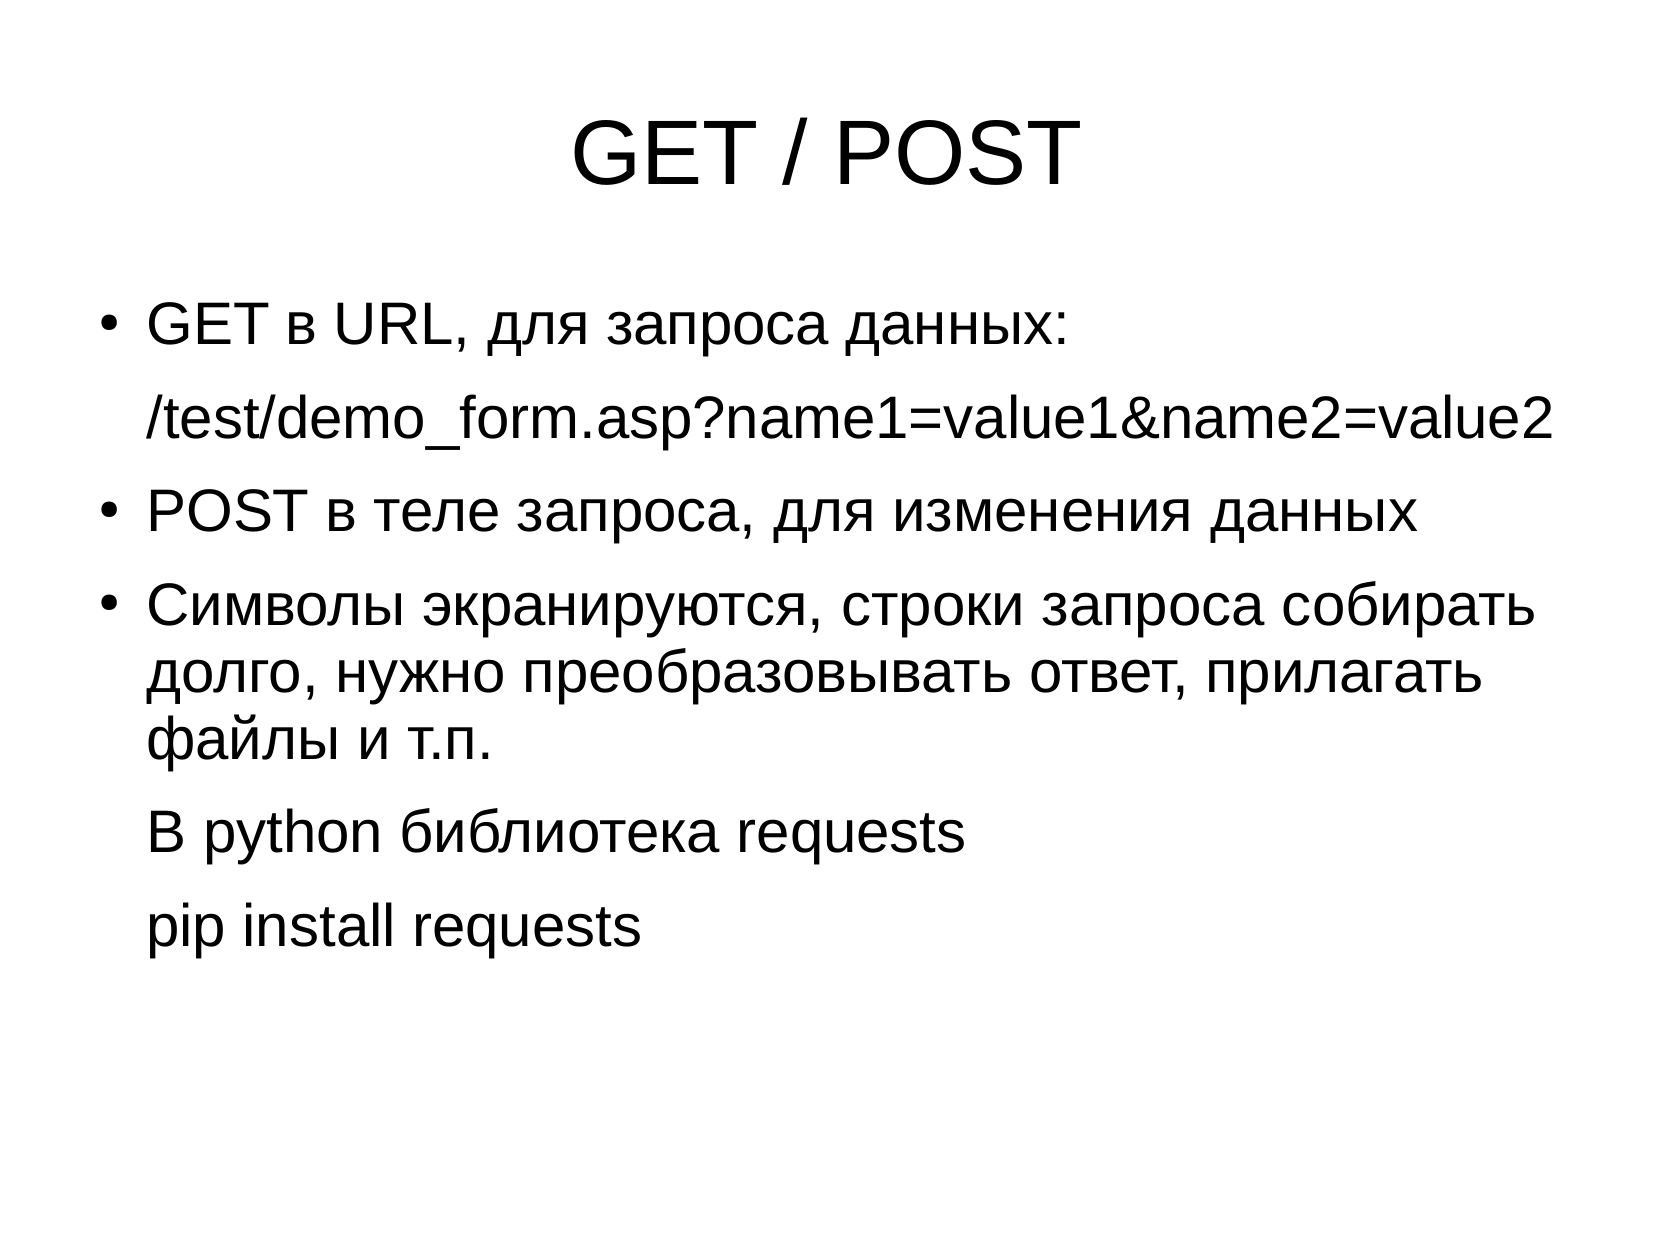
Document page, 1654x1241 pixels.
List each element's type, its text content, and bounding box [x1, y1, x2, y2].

list GET в URL, для запроса данных: /test/demo_form.asp?name1=value1&name2=value2 POST в теле запроса, для изменения данных Символы экранируются, строки запроса собирать долго, нужно преобразовывать ответ, прилагать файлы и т.п. В python библиотека requests pip install requests [82, 290, 1571, 1010]
title GET / POST [82, 49, 1571, 257]
